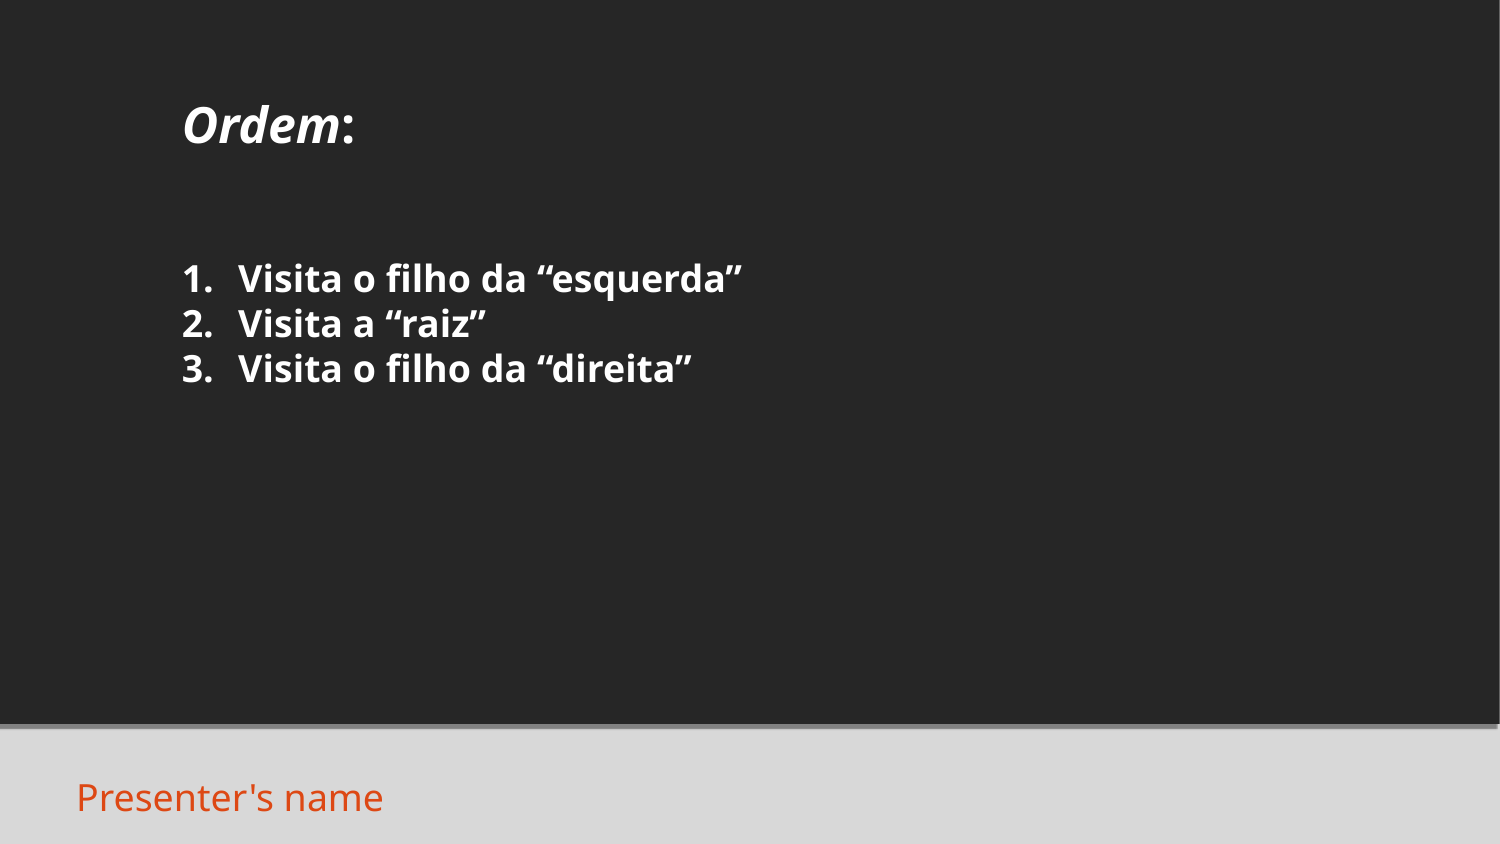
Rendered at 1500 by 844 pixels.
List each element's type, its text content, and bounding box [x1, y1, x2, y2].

text_box [0, 0, 1500, 724]
text_box Ordem: [167, 70, 718, 177]
text_box Visita o filho da “esquerda” Visita a “raiz” Visita o filho da “direita” [167, 247, 1287, 598]
